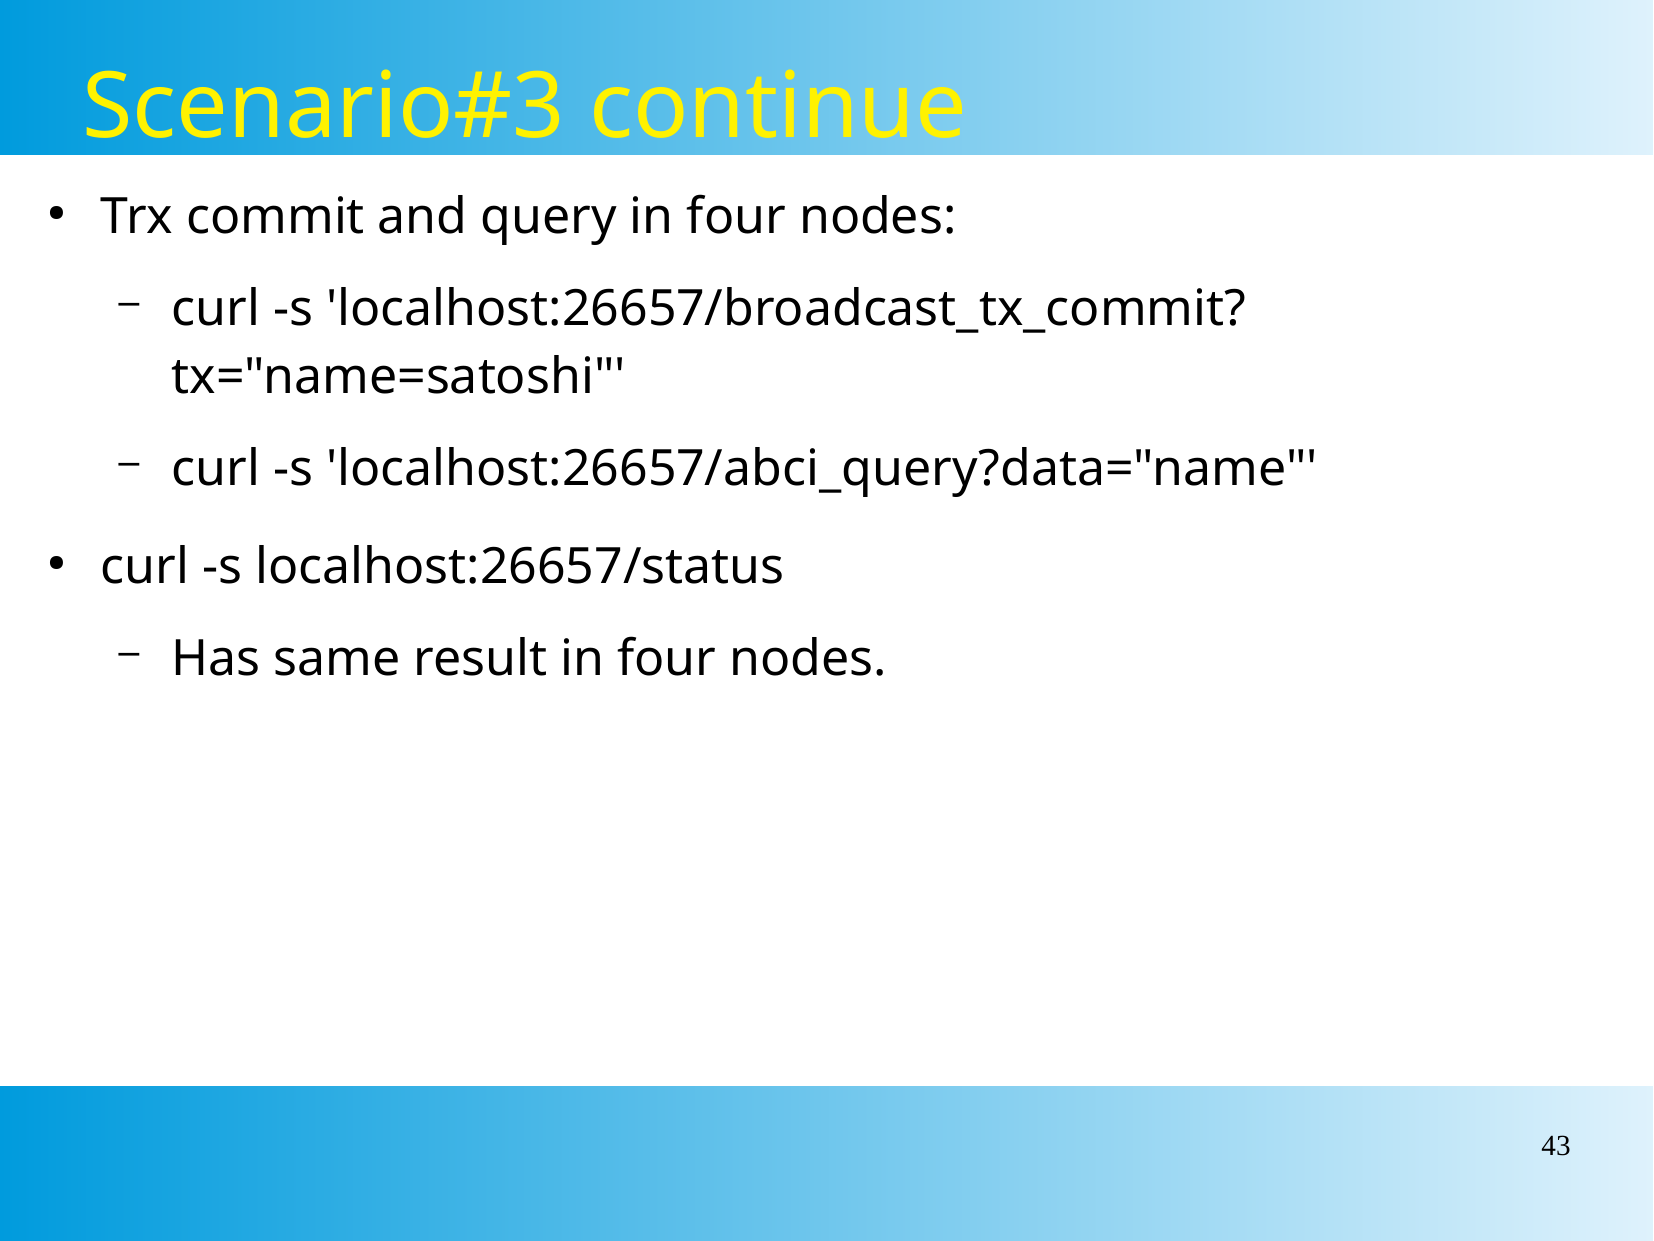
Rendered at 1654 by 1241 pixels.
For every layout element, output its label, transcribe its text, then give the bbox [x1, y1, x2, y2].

list Trx commit and query in four nodes: curl -s 'localhost:26657/broadcast_tx_commit?tx="name=satoshi"' curl -s 'localhost:26657/abci_query?data="name"' curl -s localhost:26657/status Has same result in four nodes. [30, 180, 1519, 900]
title Scenario#3 continue [82, 49, 1571, 155]
